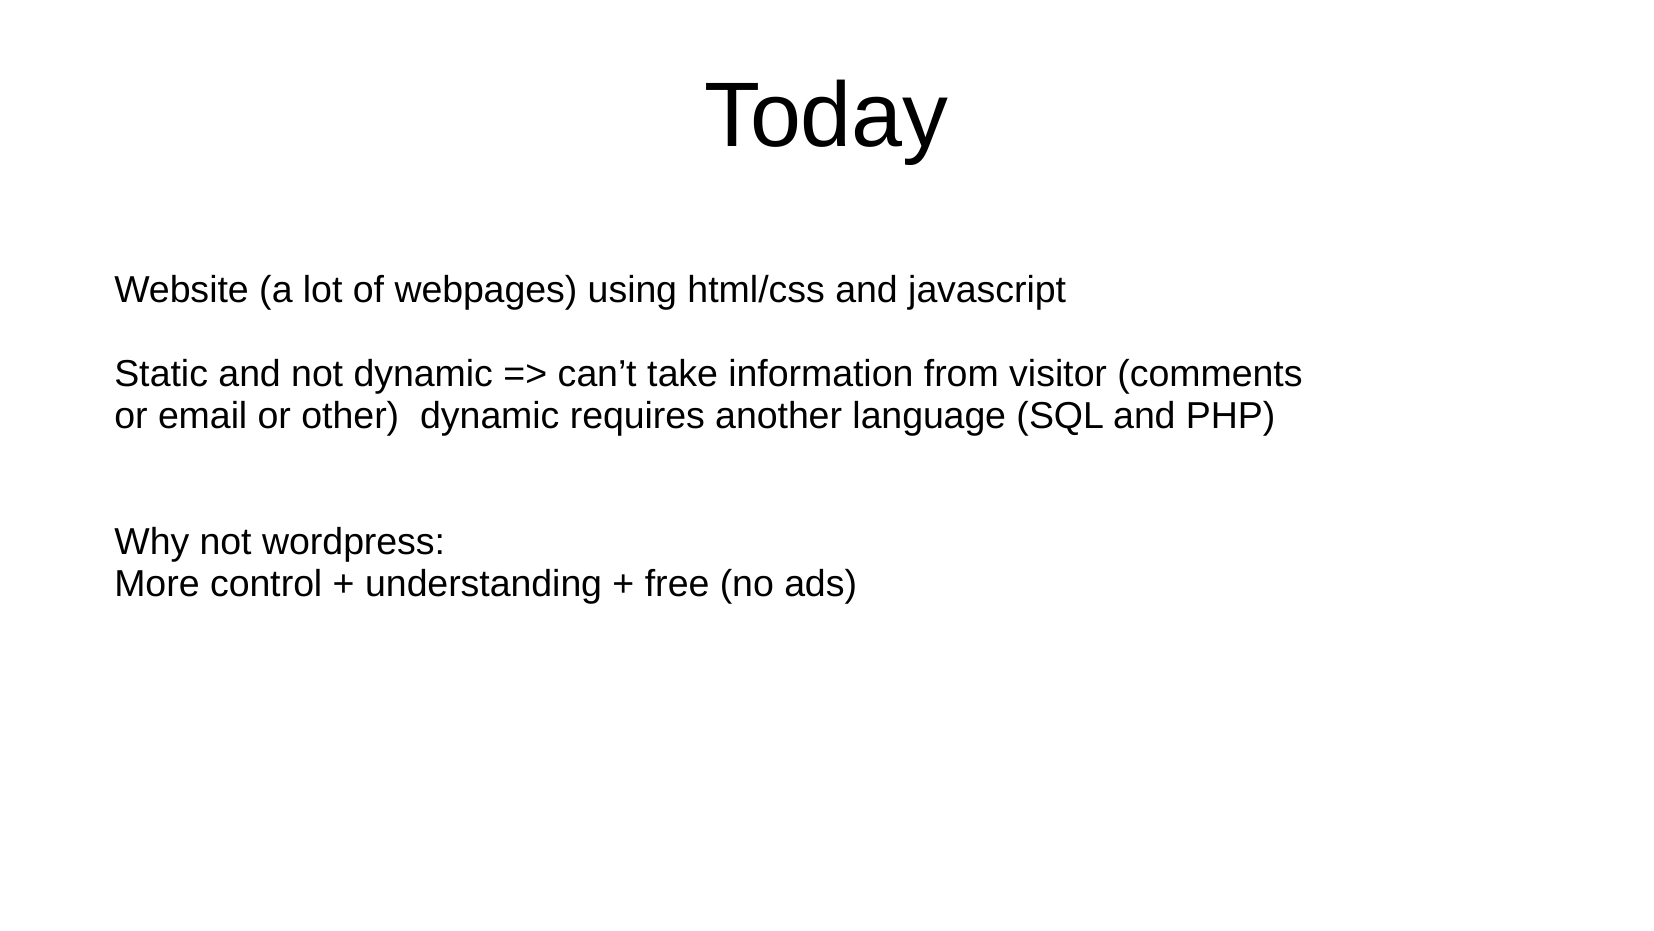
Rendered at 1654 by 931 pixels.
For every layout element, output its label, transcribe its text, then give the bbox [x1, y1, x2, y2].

text_box Website (a lot of webpages) using html/css and javascript Static and not dynamic => can’t take information from visitor (comments or email or other) dynamic requires another language (SQL and PHP) Why not wordpress: More control + understanding + free (no ads) [99, 260, 1338, 654]
title Today [82, 37, 1571, 193]
